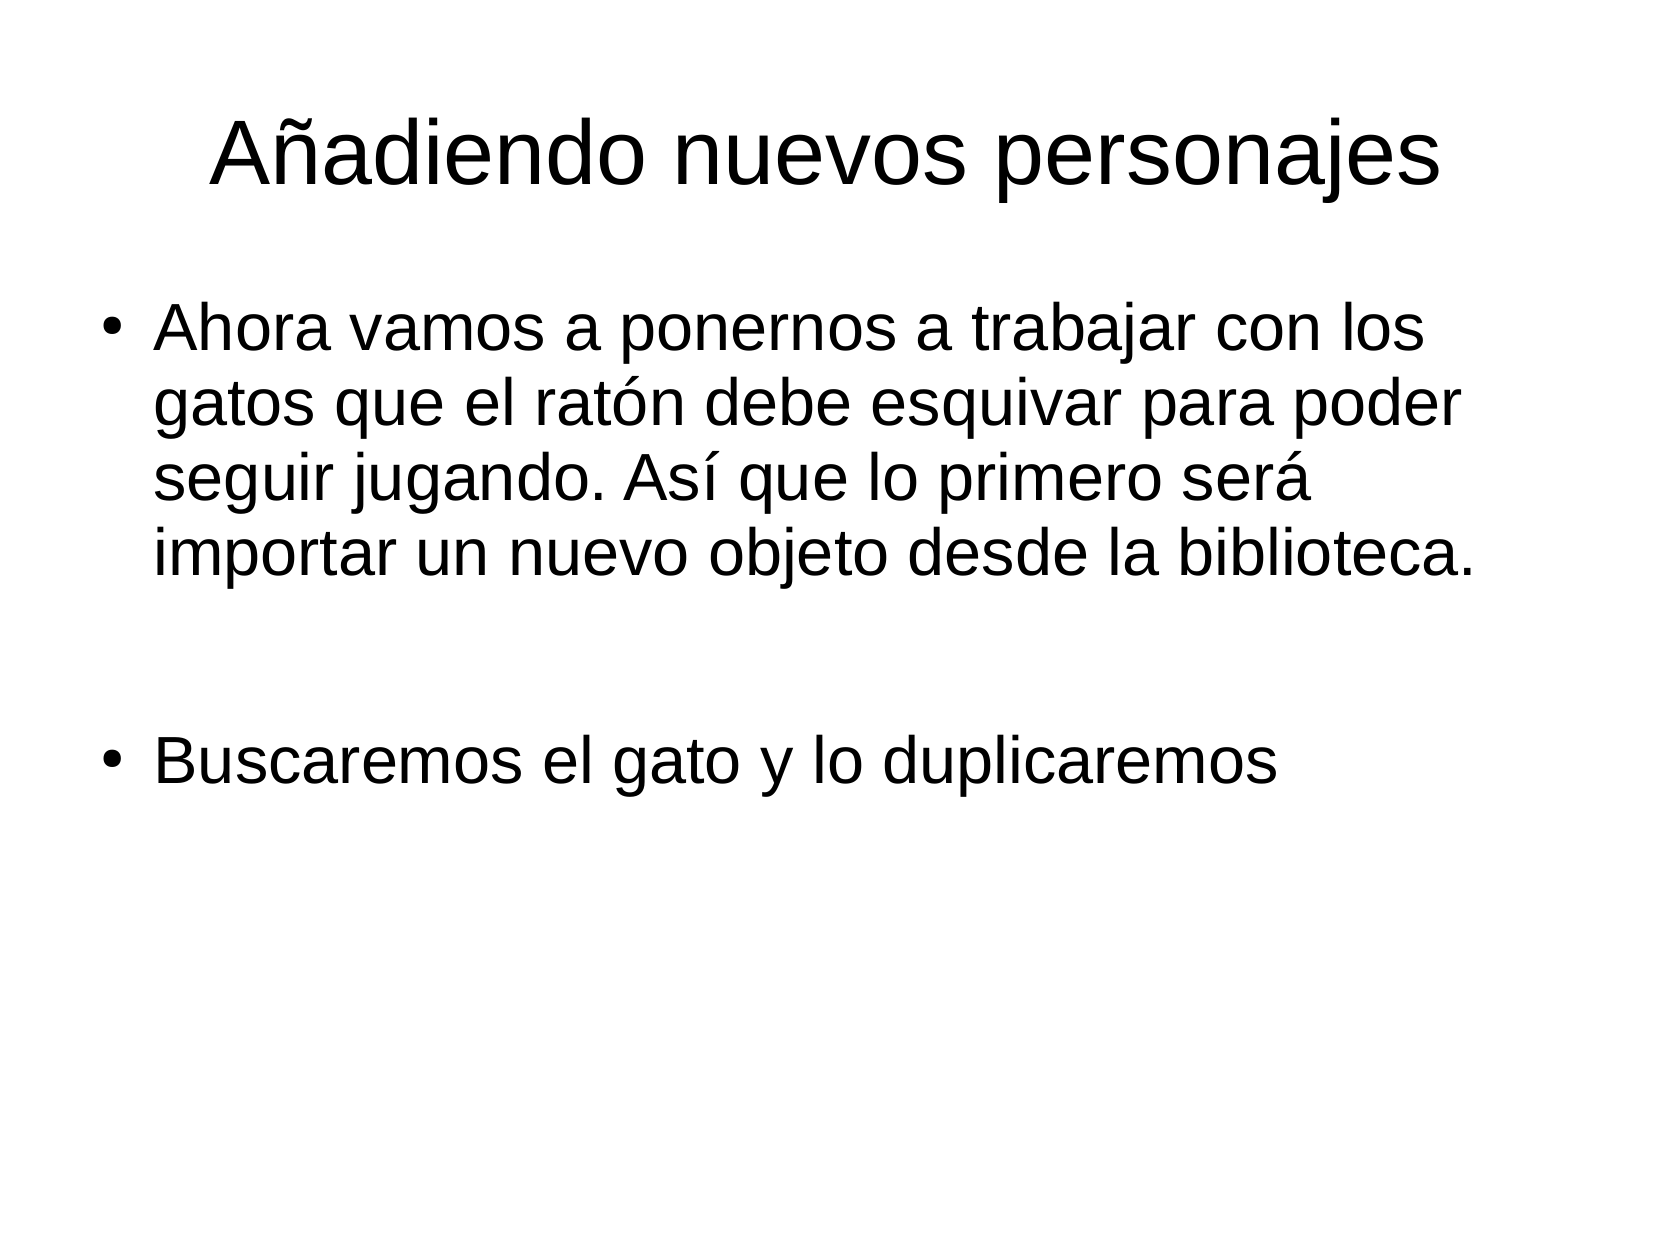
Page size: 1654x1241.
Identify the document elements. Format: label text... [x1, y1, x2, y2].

list Ahora vamos a ponernos a trabajar con los gatos que el ratón debe esquivar para poder seguir jugando. Así que lo primero será importar un nuevo objeto desde la biblioteca. Buscaremos el gato y lo duplicaremos [82, 290, 1571, 1010]
title Añadiendo nuevos personajes [82, 49, 1571, 257]
